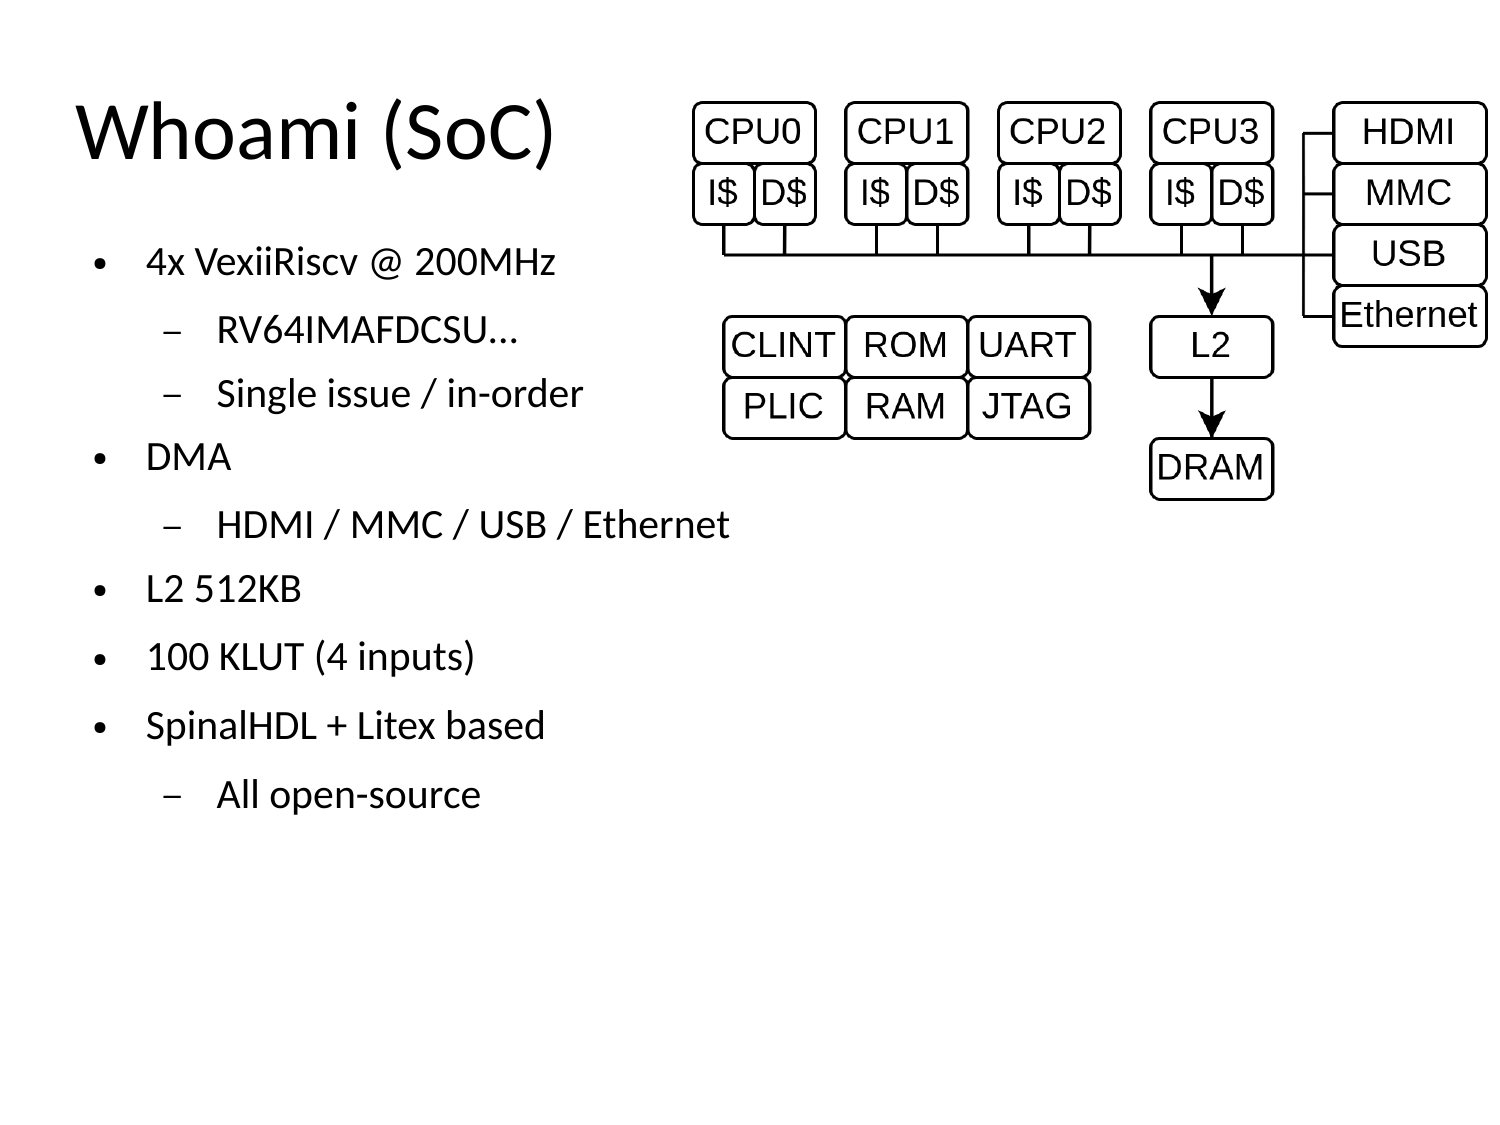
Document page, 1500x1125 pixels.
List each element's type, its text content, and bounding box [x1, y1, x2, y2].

list 4x VexiiRiscv @ 200MHz RV64IMAFDCSU... Single issue / in-order DMA HDMI / MMC / USB / Ethernet L2 512KB 100 KLUT (4 inputs) SpinalHDL + Litex based All open-source [75, 174, 1500, 1125]
picture [661, 70, 1500, 531]
title Whoami (SoC) [75, 44, 1425, 174]
